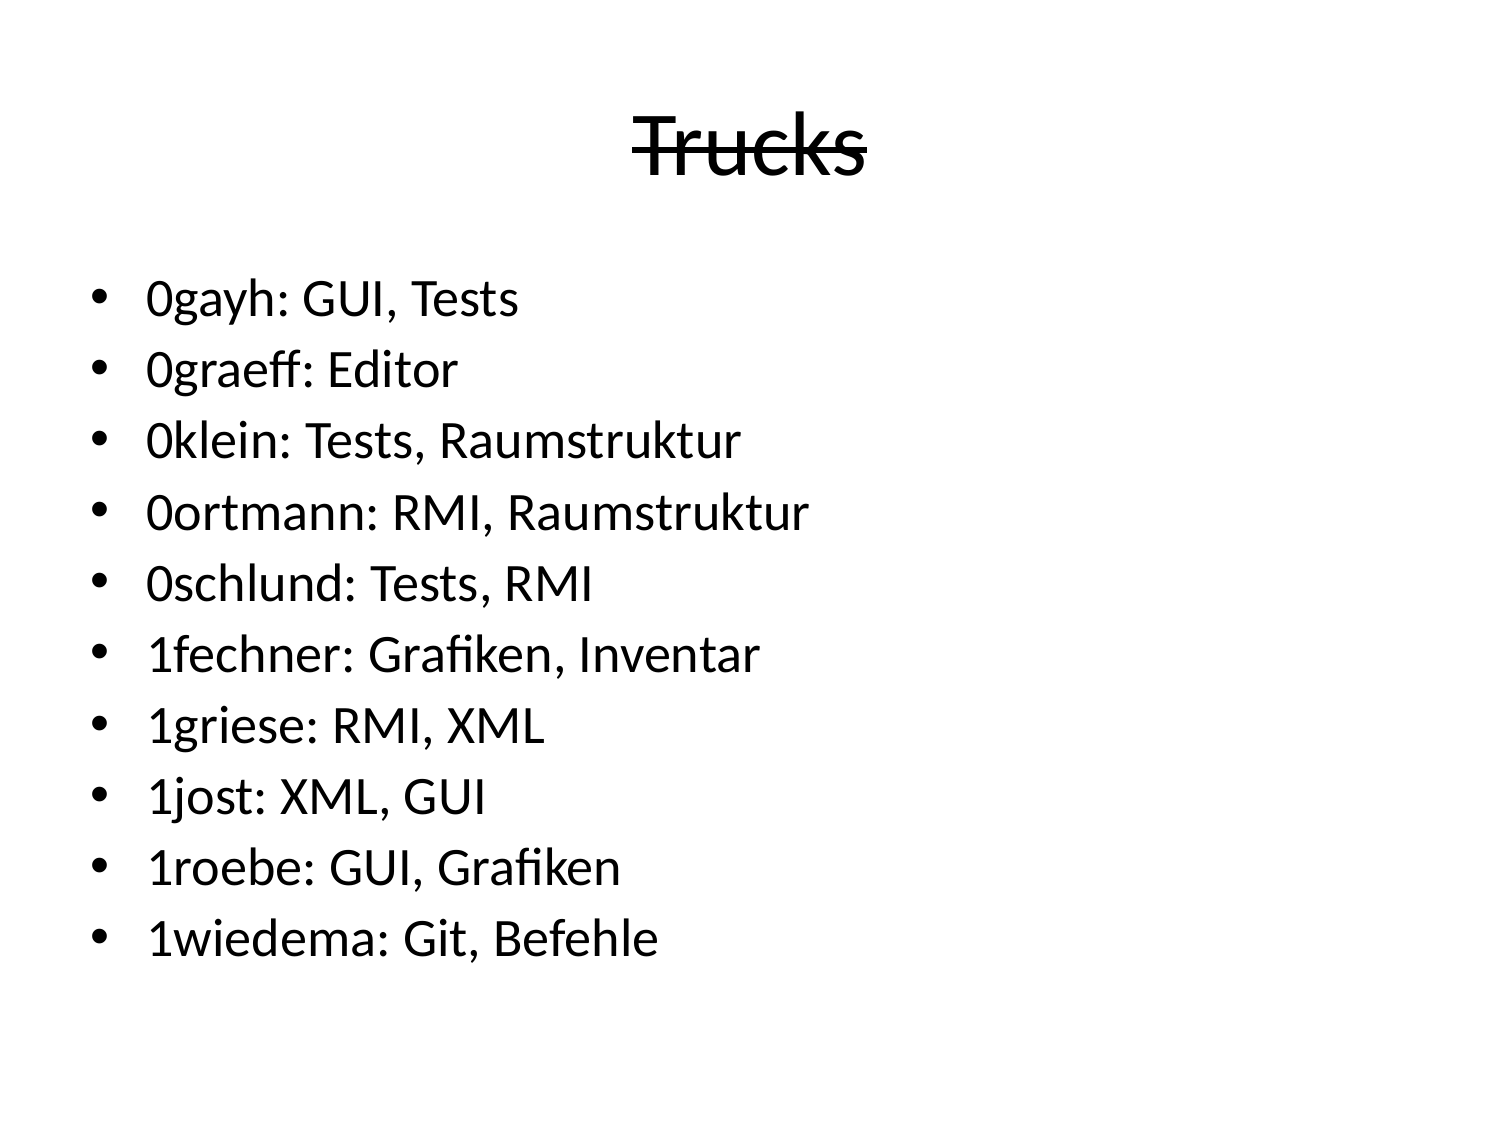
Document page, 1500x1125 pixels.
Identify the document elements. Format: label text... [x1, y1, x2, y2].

list 0gayh: GUI, Tests 0graeff: Editor 0klein: Tests, Raumstruktur 0ortmann: RMI, Raumstruktur 0schlund: Tests, RMI 1fechner: Grafiken, Inventar 1griese: RMI, XML 1jost: XML, GUI 1roebe: GUI, Grafiken 1wiedema: Git, Befehle [75, 262, 1223, 1005]
title Trucks [75, 45, 1426, 233]
